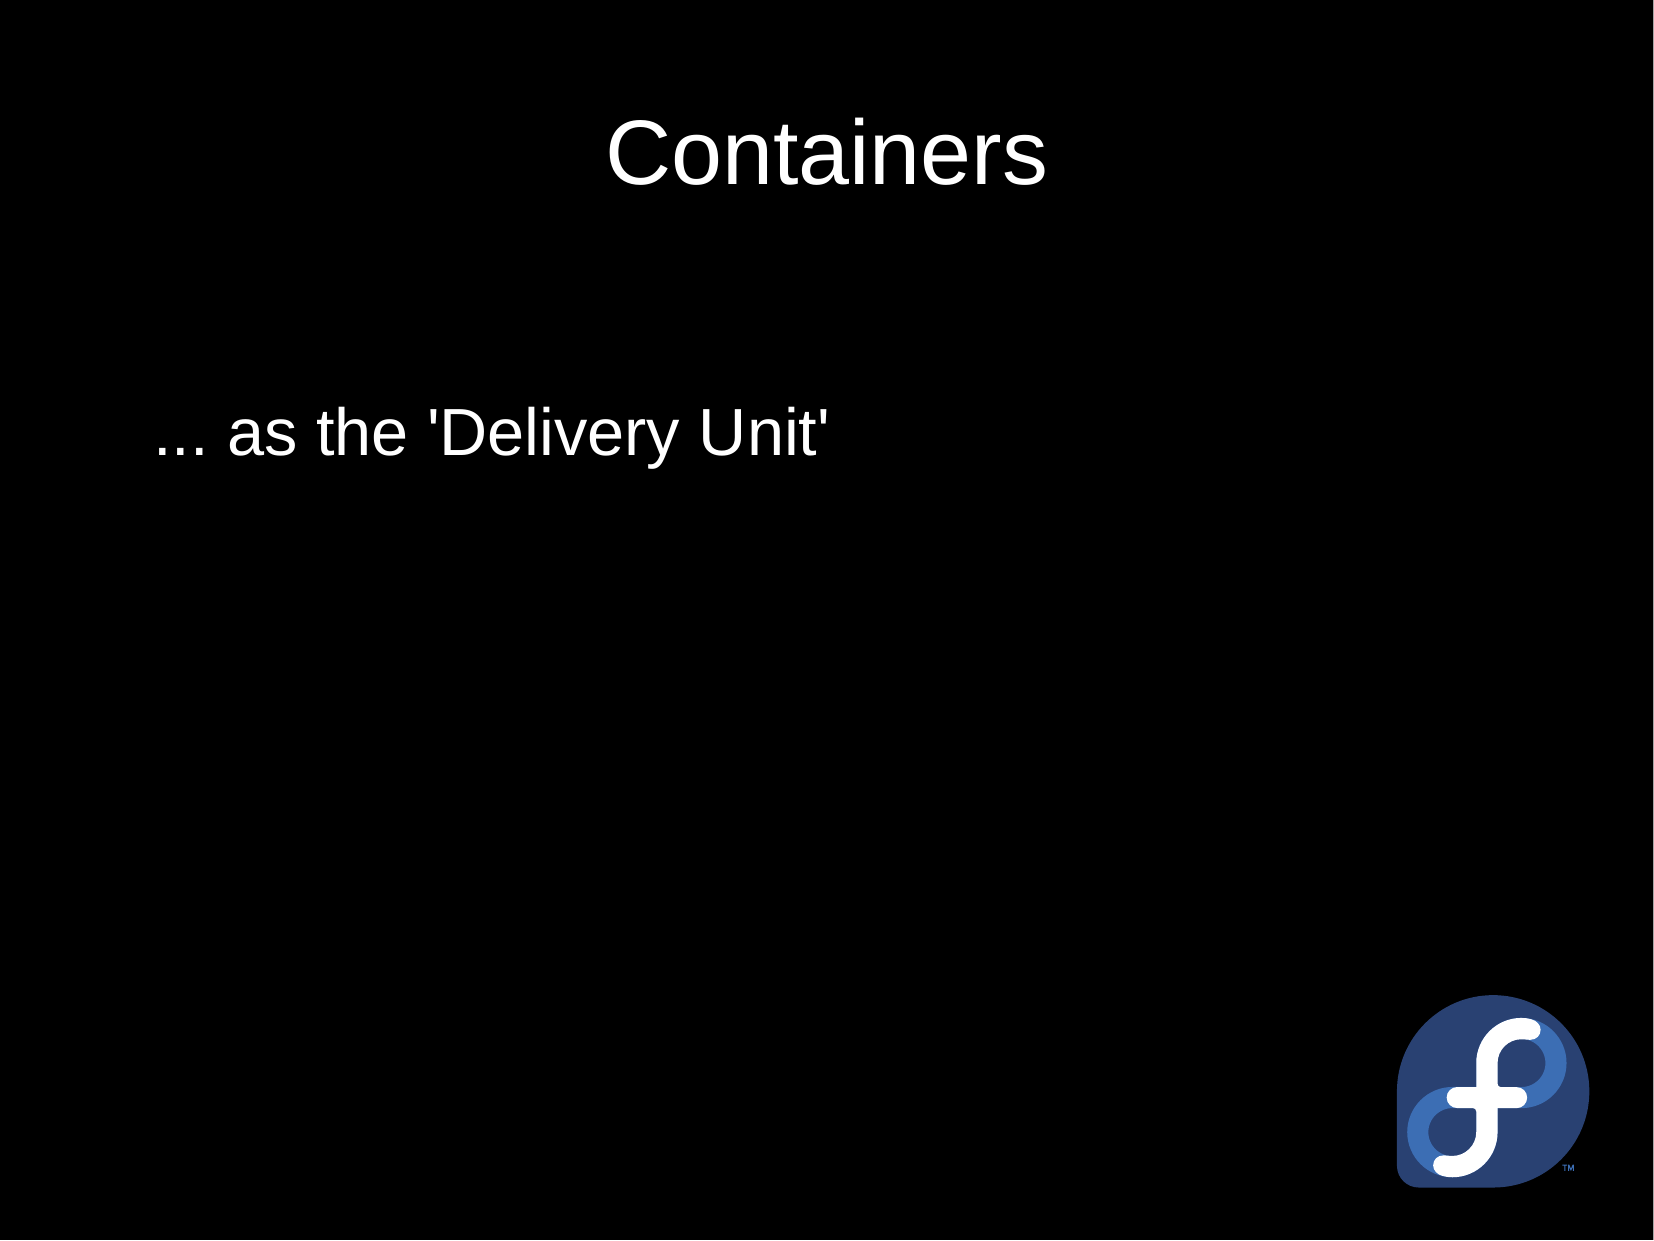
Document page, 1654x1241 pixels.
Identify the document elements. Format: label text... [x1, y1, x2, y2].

picture [1396, 994, 1591, 1189]
title Containers [82, 49, 1571, 257]
list ... as the 'Delivery Unit' [82, 290, 1571, 1010]
